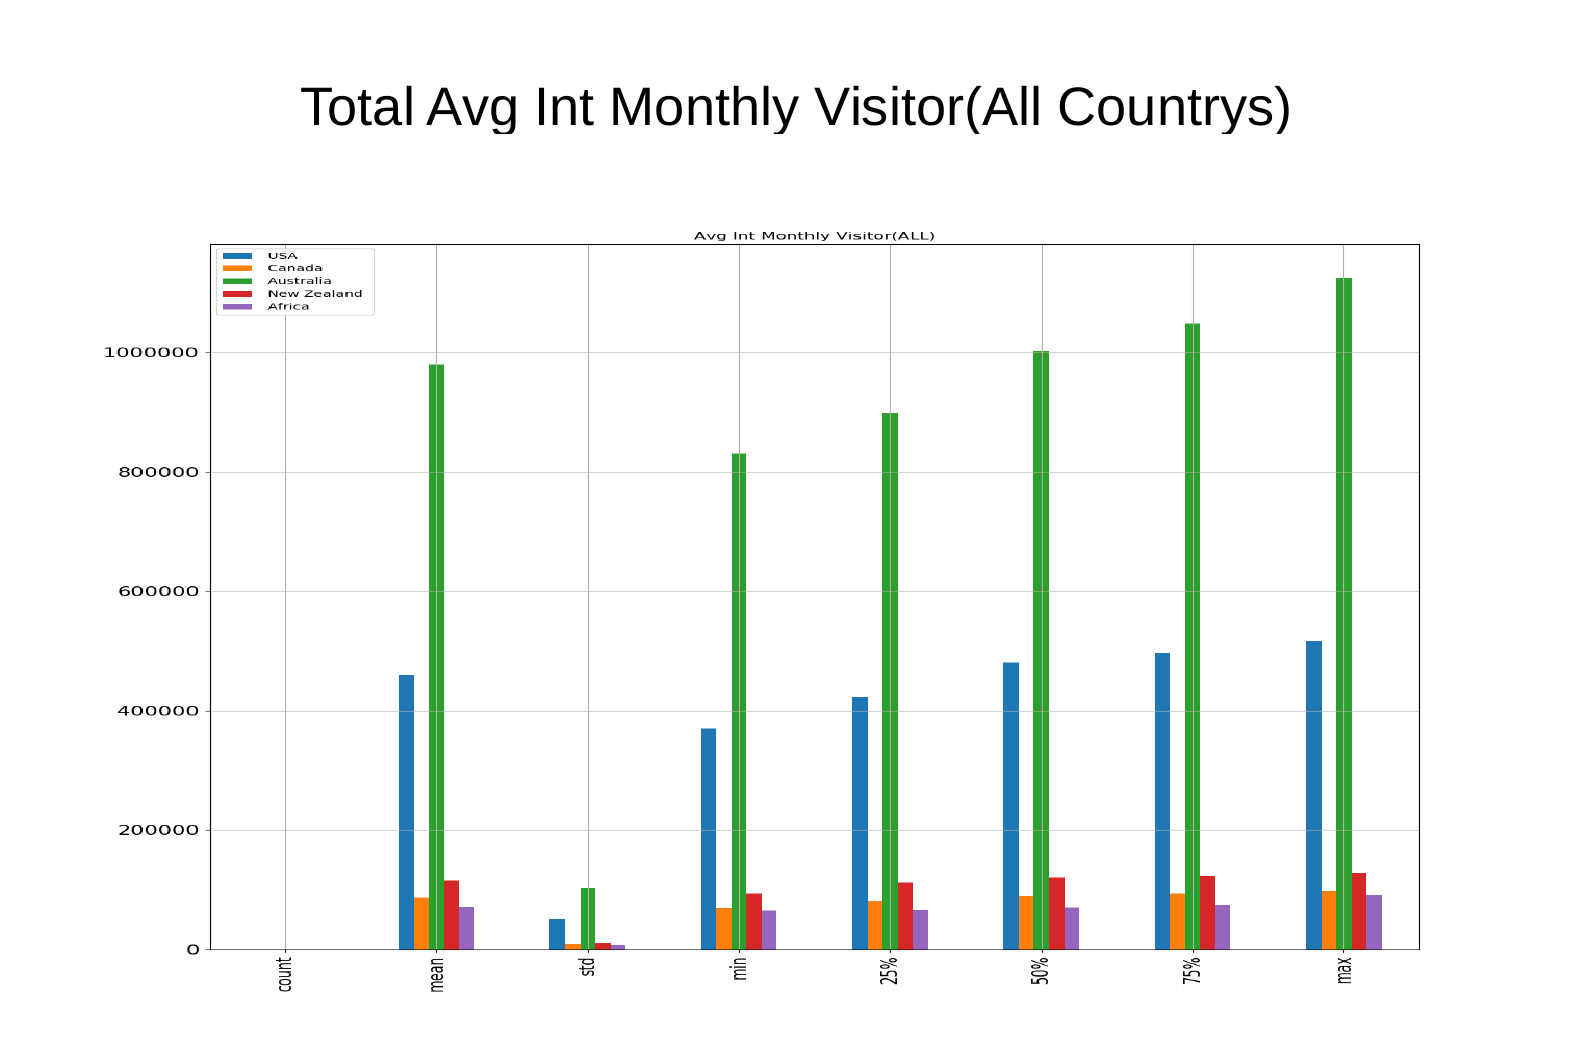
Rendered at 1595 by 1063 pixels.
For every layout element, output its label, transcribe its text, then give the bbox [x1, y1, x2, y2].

picture [15, 134, 1576, 1051]
title Total Avg Int Monthly Visitor(All Countrys) [79, 17, 1515, 134]
